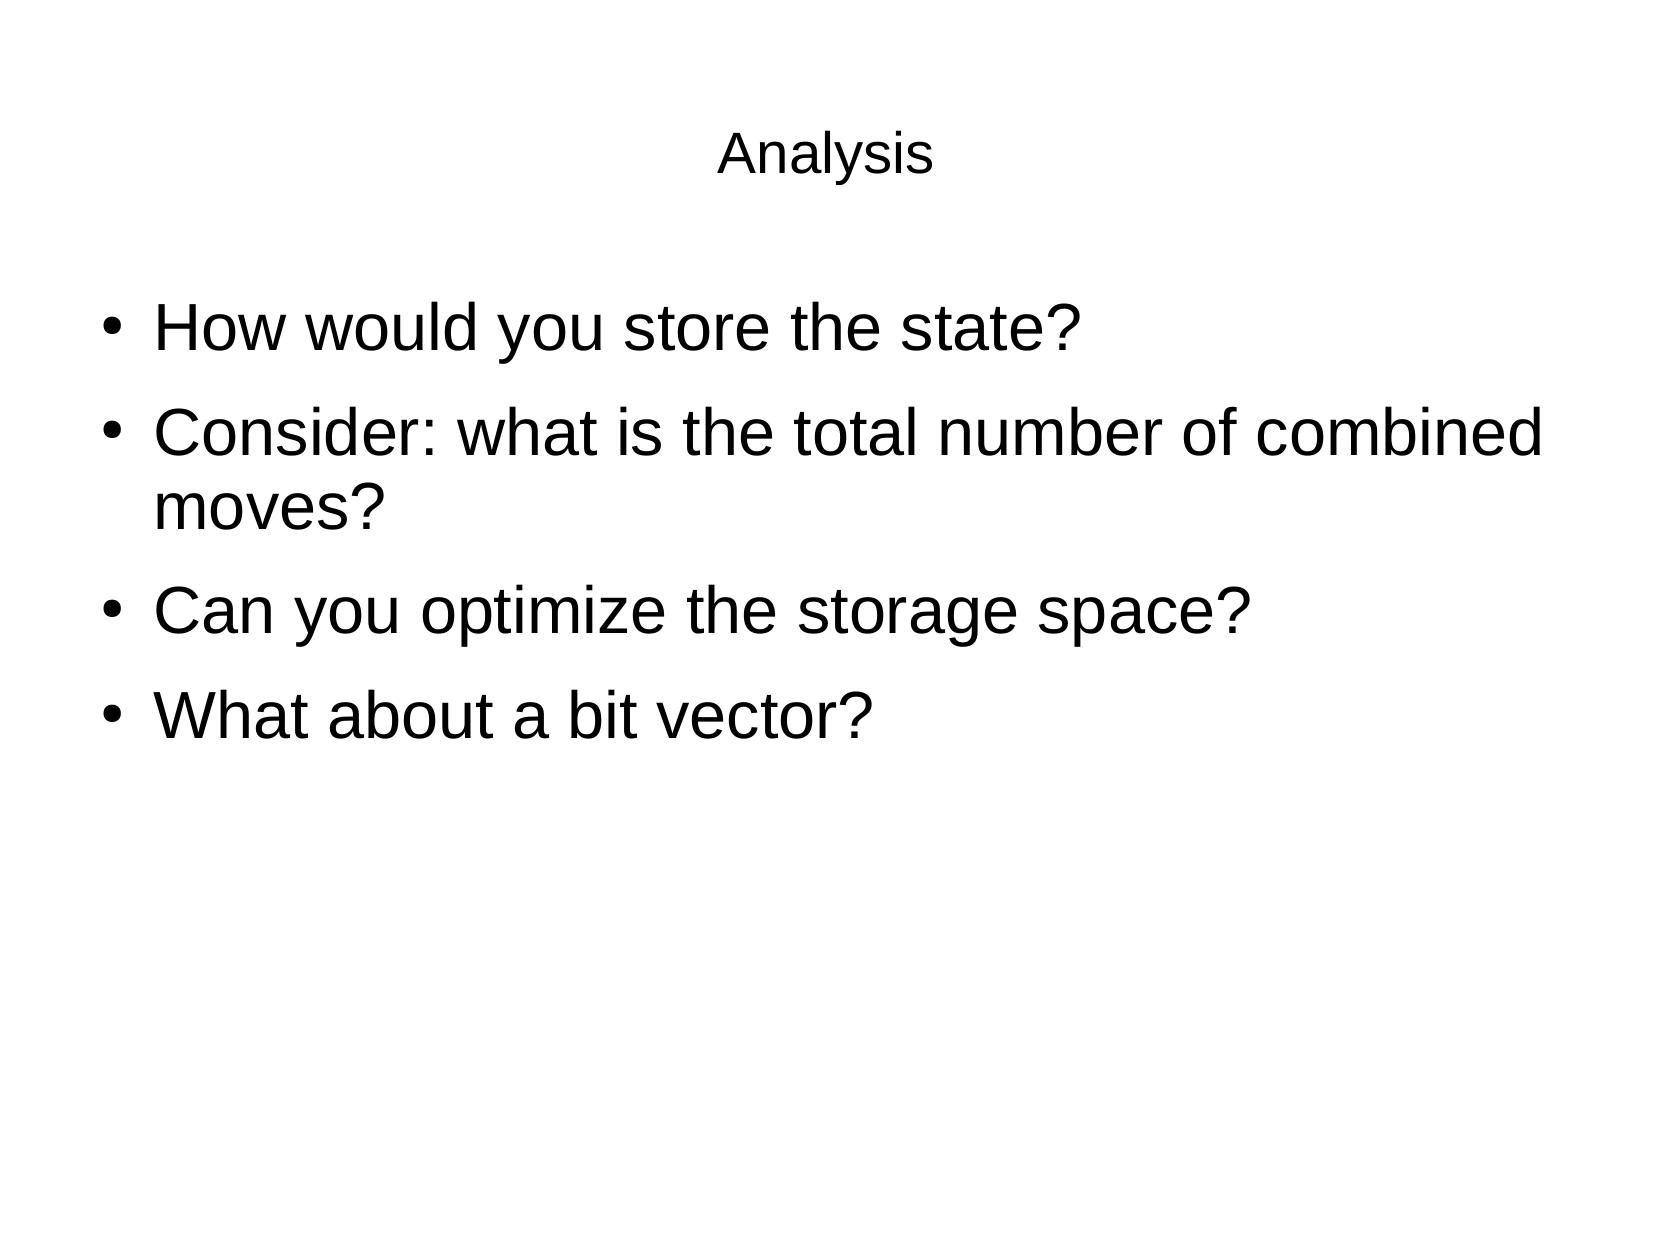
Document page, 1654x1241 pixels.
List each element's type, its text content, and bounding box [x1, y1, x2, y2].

list How would you store the state? Consider: what is the total number of combined moves? Can you optimize the storage space? What about a bit vector? [82, 290, 1571, 1010]
title Analysis [82, 49, 1571, 257]
